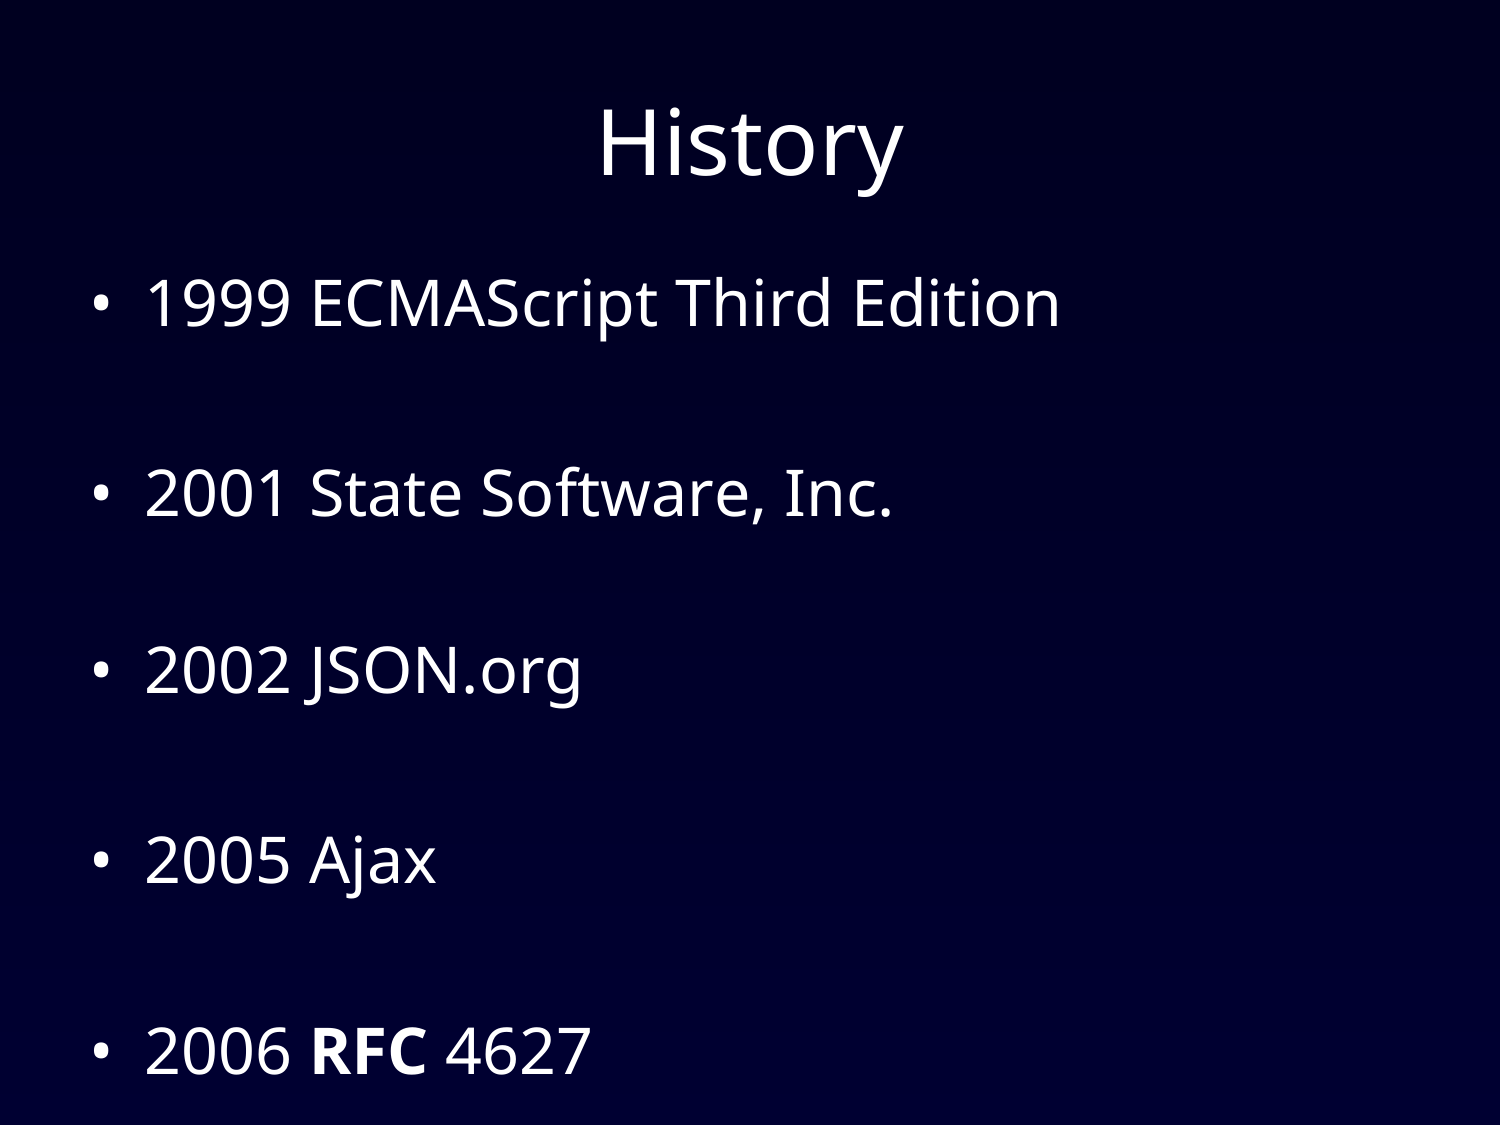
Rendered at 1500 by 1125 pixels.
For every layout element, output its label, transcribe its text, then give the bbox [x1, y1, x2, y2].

title History [75, 45, 1426, 233]
list 1999 ECMAScript Third Edition 2001 State Software, Inc. 2002 JSON.org 2005 Ajax 2006 RFC 4627 [75, 262, 1426, 1101]
